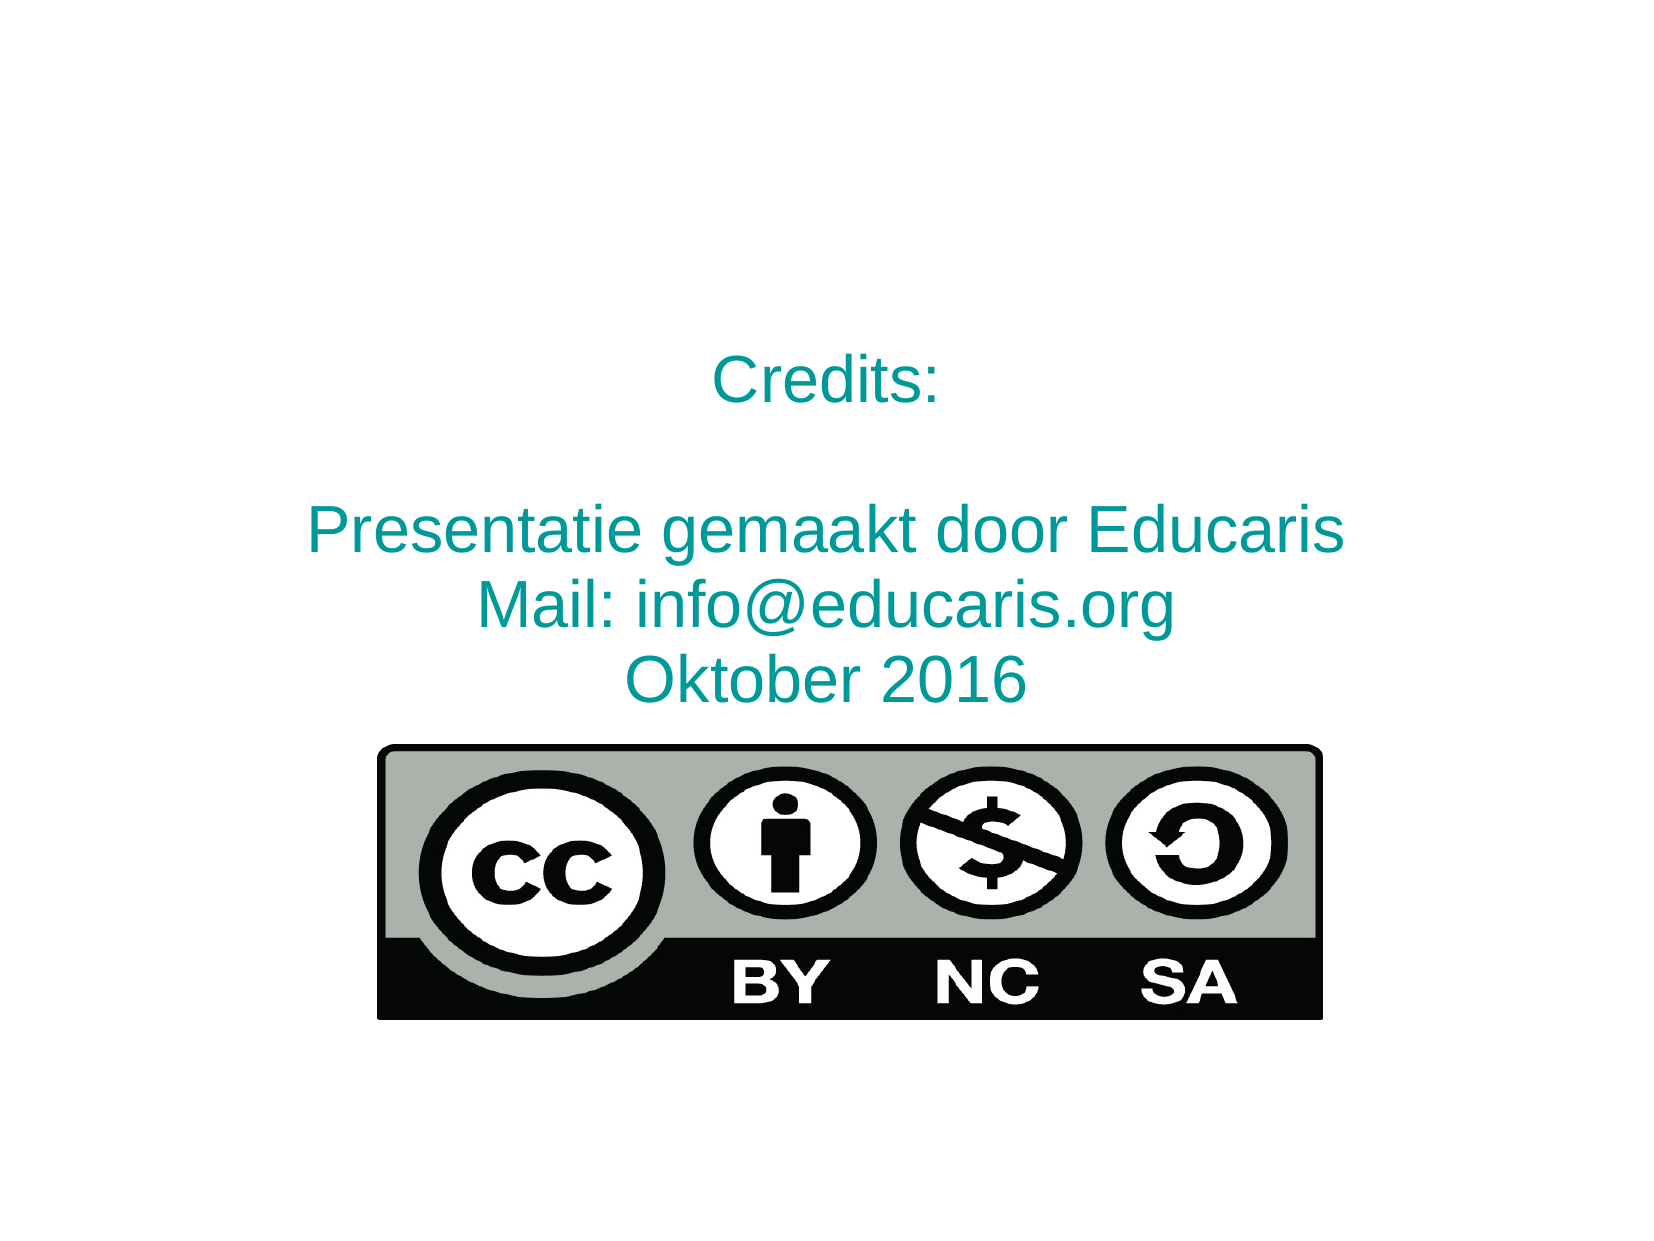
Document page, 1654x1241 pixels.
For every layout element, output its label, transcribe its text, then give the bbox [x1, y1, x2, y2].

subtitle Credits: Presentatie gemaakt door Educaris Mail: info@educaris.org Oktober 2016 [82, 49, 1571, 1010]
picture [377, 744, 1323, 1020]
